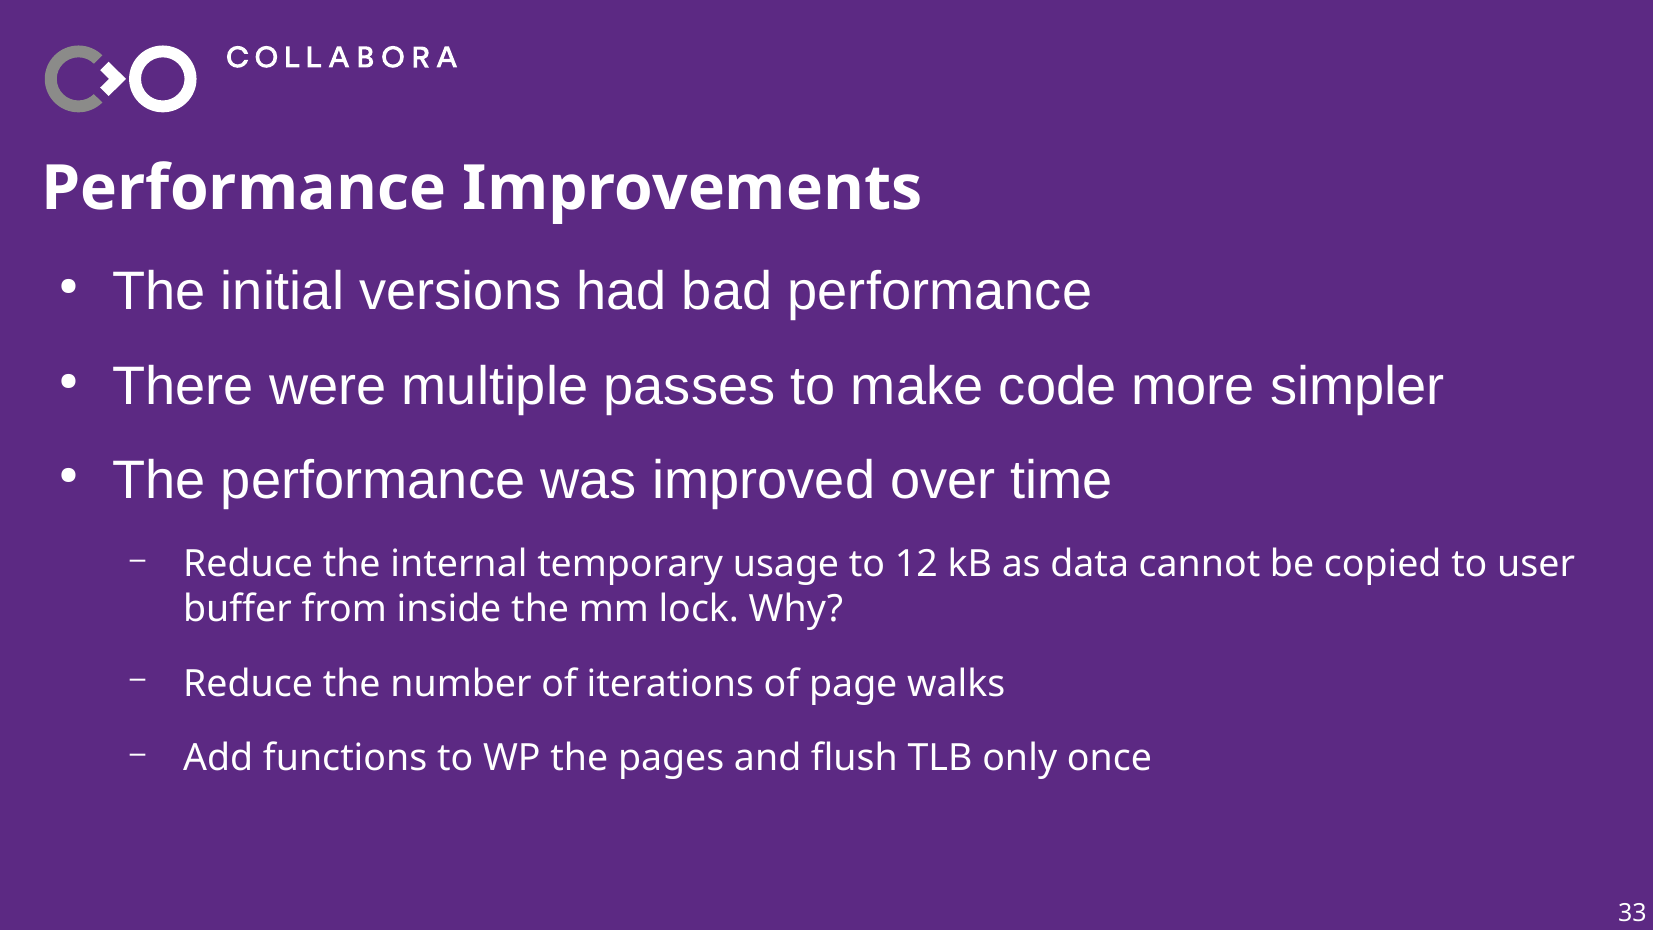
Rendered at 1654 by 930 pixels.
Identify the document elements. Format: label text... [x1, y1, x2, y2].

list The initial versions had bad performance There were multiple passes to make code more simpler The performance was improved over time Reduce the internal temporary usage to 12 kB as data cannot be copied to user buffer from inside the mm lock. Why? Reduce the number of iterations of page walks Add functions to WP the pages and flush TLB only once [41, 255, 1614, 780]
title Performance Improvements [41, 146, 1614, 255]
